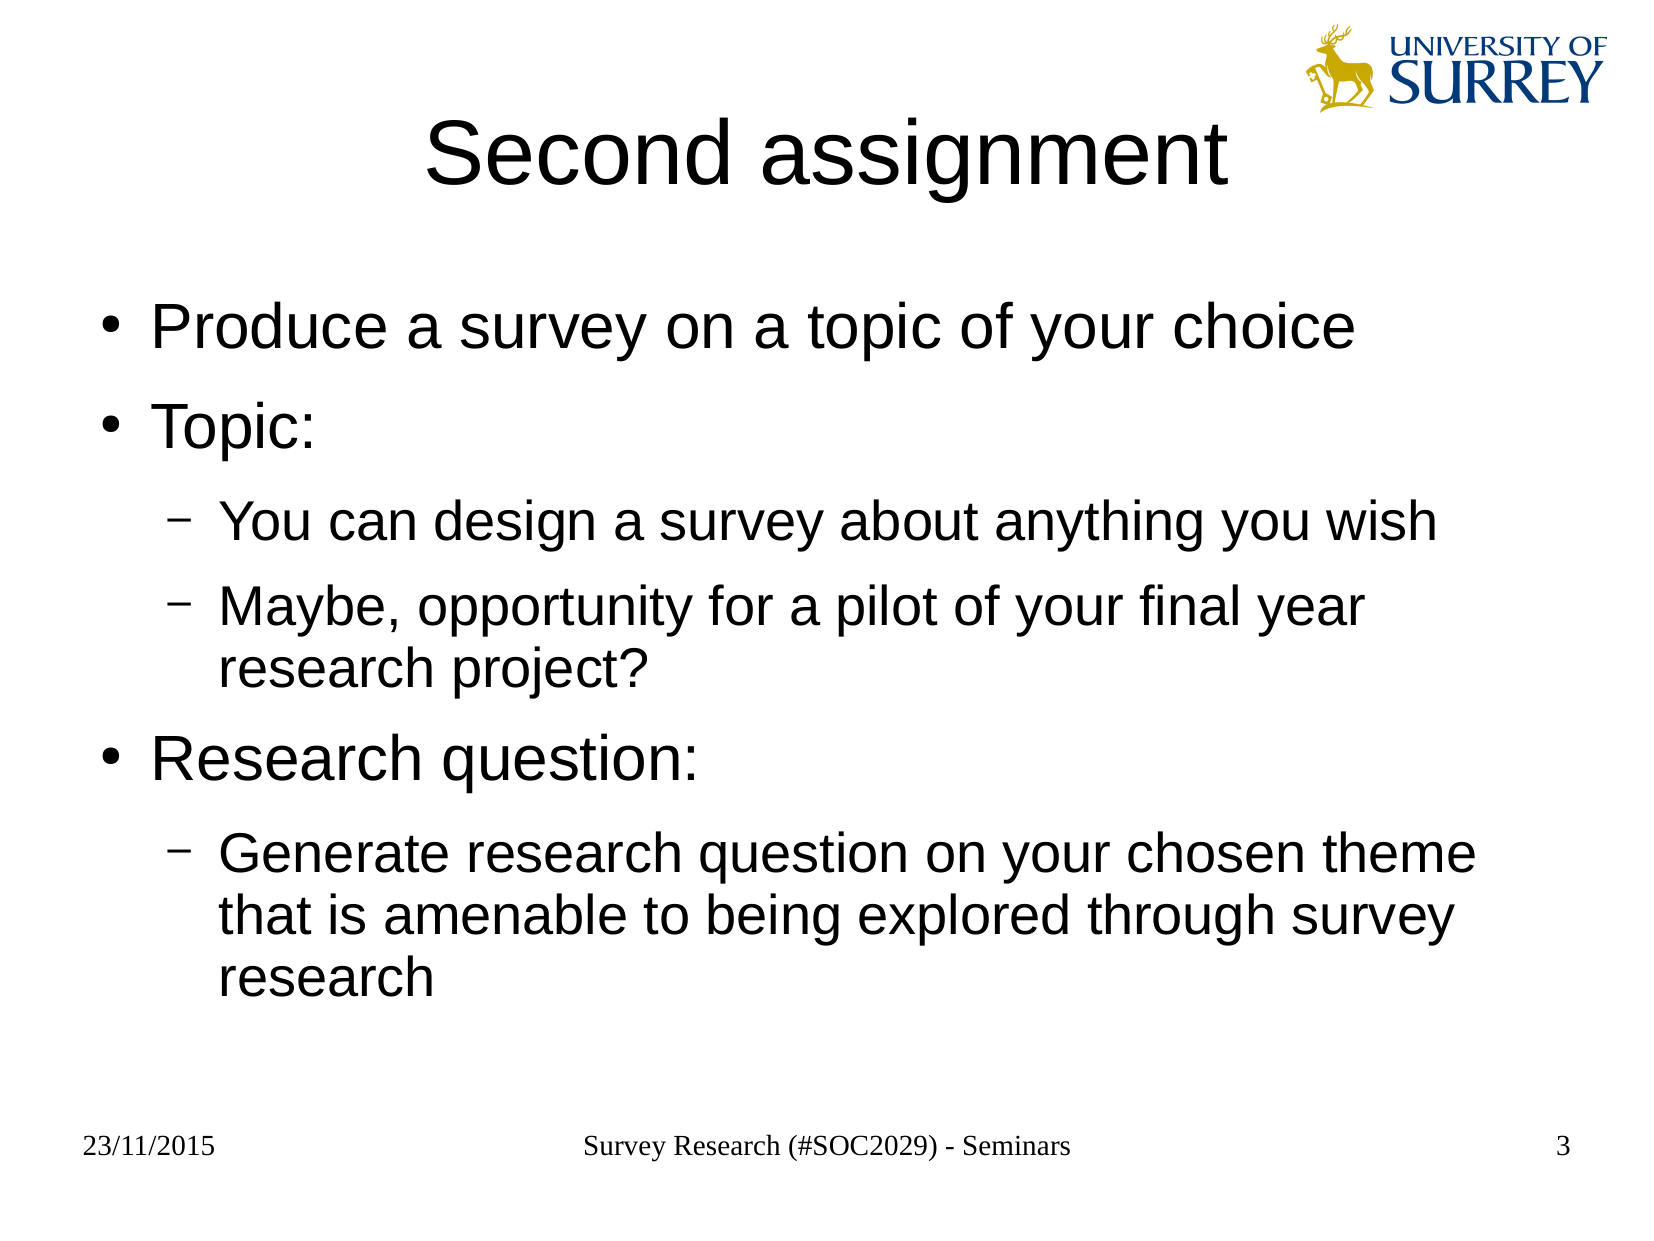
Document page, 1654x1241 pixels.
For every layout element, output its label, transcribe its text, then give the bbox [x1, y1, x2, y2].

title Second assignment [82, 49, 1571, 257]
list Produce a survey on a topic of your choice Topic: You can design a survey about anything you wish Maybe, opportunity for a pilot of your final year research project? Research question: Generate research question on your chosen theme that is amenable to being explored through survey research [82, 290, 1571, 1010]
picture [1306, 23, 1607, 113]
